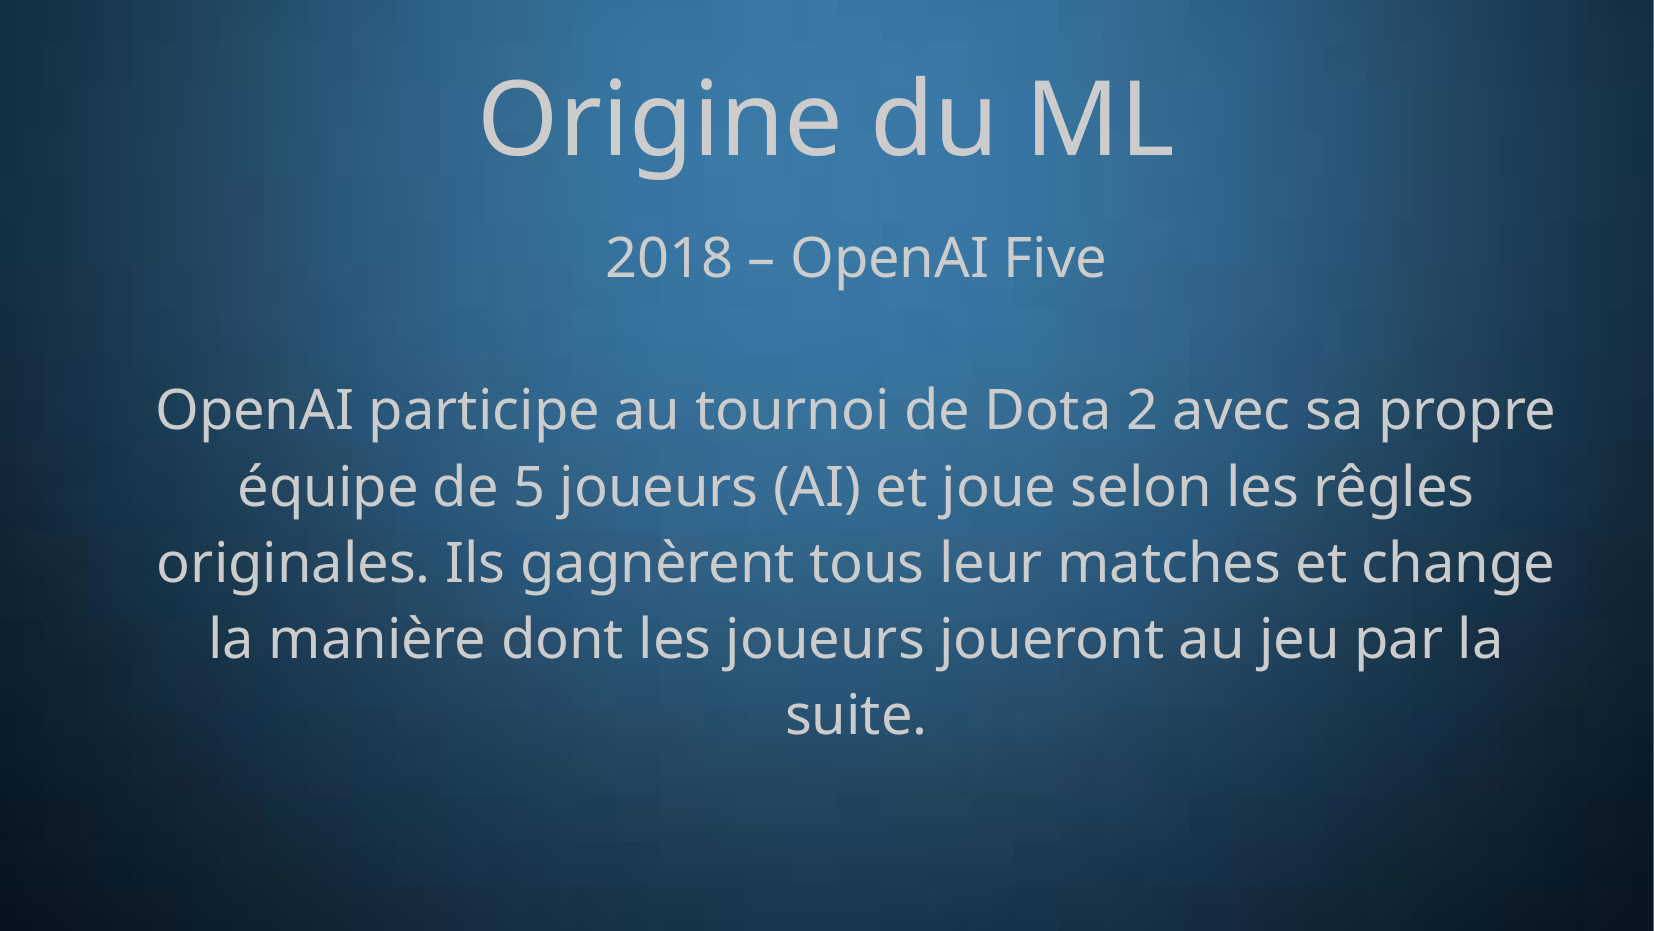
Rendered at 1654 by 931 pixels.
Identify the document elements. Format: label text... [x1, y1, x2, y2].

title Origine du ML [82, 37, 1571, 193]
picture [0, 0, 1654, 931]
list 2018 – OpenAI Five OpenAI participe au tournoi de Dota 2 avec sa propre équipe de 5 joueurs (AI) et joue selon les rêgles originales. Ils gagnèrent tous leur matches et change la manière dont les joueurs joueront au jeu par la suite. [82, 217, 1571, 758]
